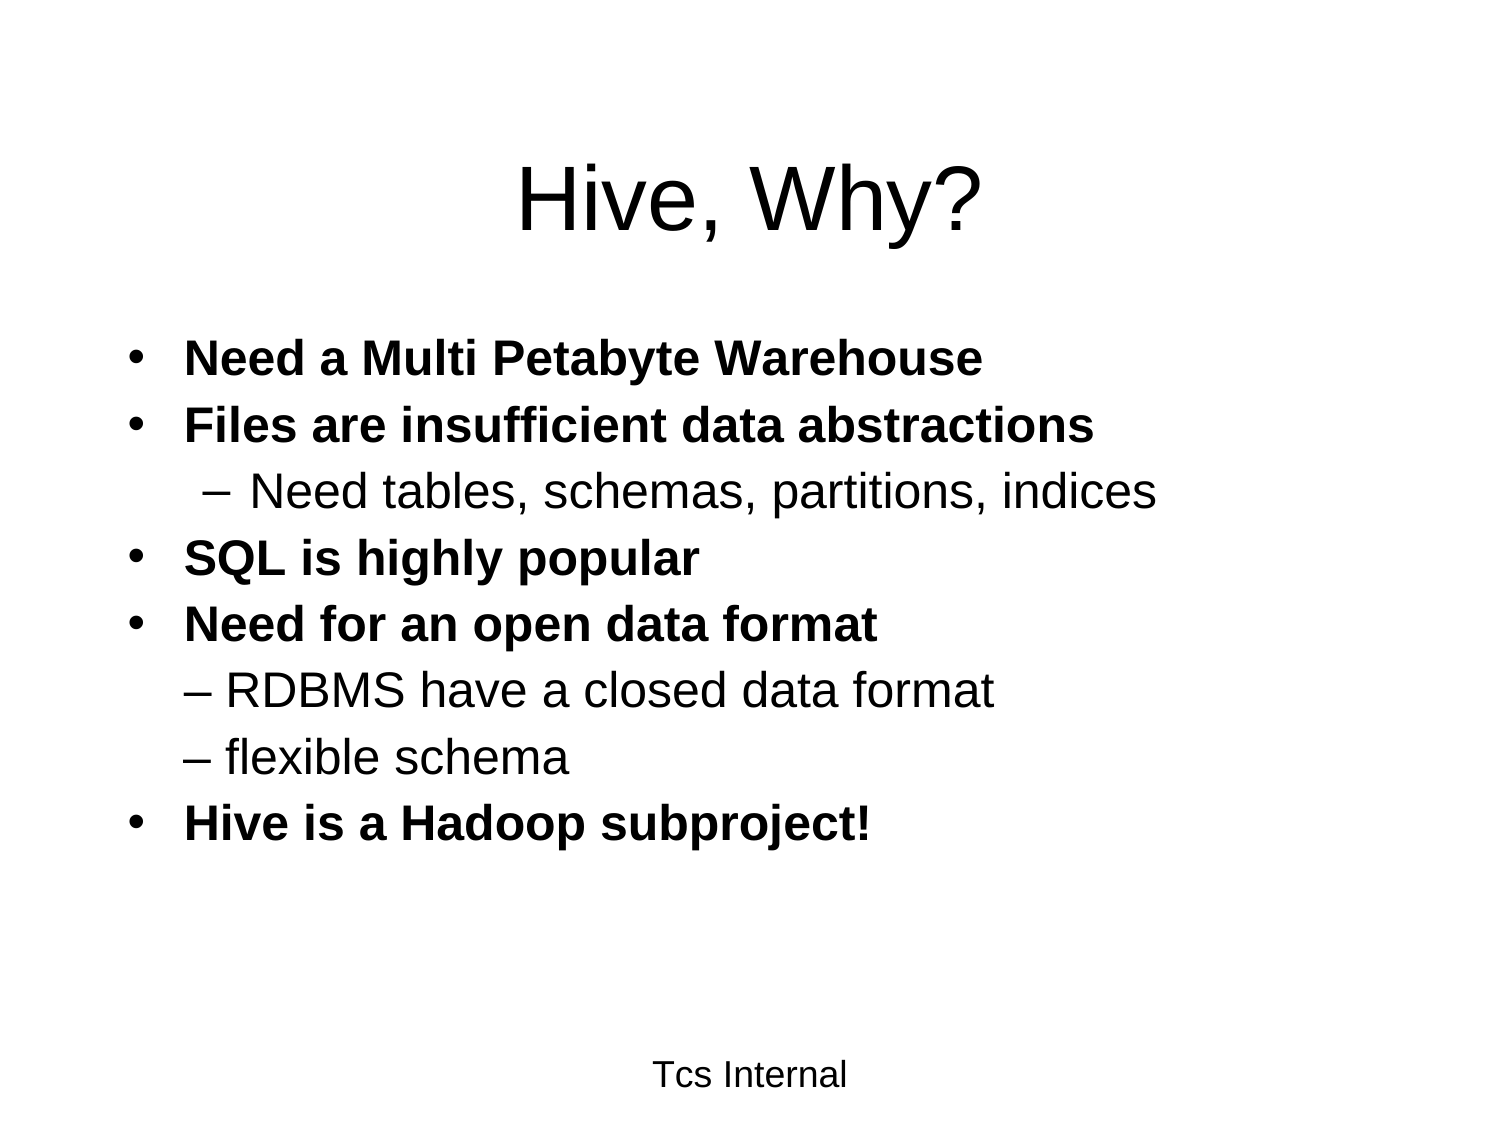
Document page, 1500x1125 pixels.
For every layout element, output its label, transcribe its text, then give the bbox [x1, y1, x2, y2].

list Need a Multi Petabyte Warehouse Files are insufficient data abstractions Need tables, schemas, partitions, indices SQL is highly popular Need for an open data format – RDBMS have a closed data format – flexible schema Hive is a Hadoop subproject! [112, 324, 1388, 1001]
title Hive, Why? [112, 99, 1388, 288]
